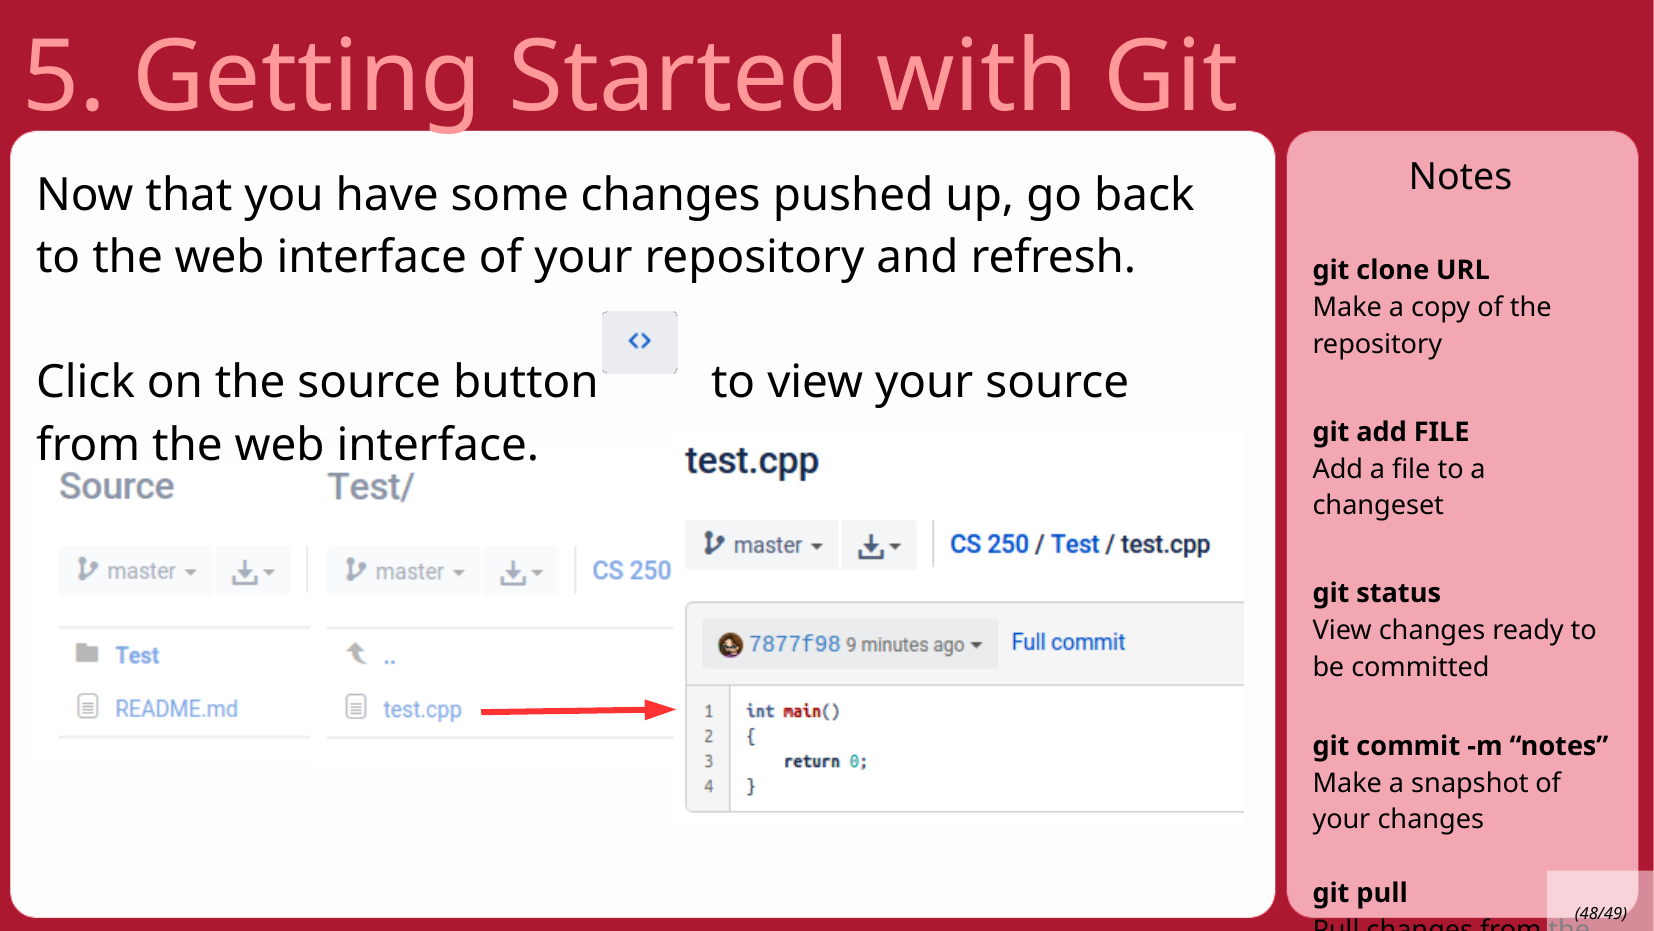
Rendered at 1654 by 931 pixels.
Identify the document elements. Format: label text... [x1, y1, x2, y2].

picture [1317, 922, 1324, 929]
title 5. Getting Started with Git [22, 7, 1511, 136]
picture [1432, 926, 1440, 931]
picture [1503, 926, 1511, 931]
text_box [31, 431, 673, 825]
text_box Notes git clone URL Make a copy of the repository git add FILE Add a file to a changeset git status View changes ready to be committed git commit -m “notes” Make a snapshot of your changes git pull Pull changes from the server git push Push changes to server [1290, 141, 1631, 906]
text_box [304, 438, 317, 457]
text_box Now that you have some changes pushed up, go back to the web interface of your repository and refresh. Click on the source button to view your source from the web interface. [35, 161, 1239, 419]
picture [0, 0, 1654, 931]
text_box (<number>/49) [1546, 877, 1654, 931]
